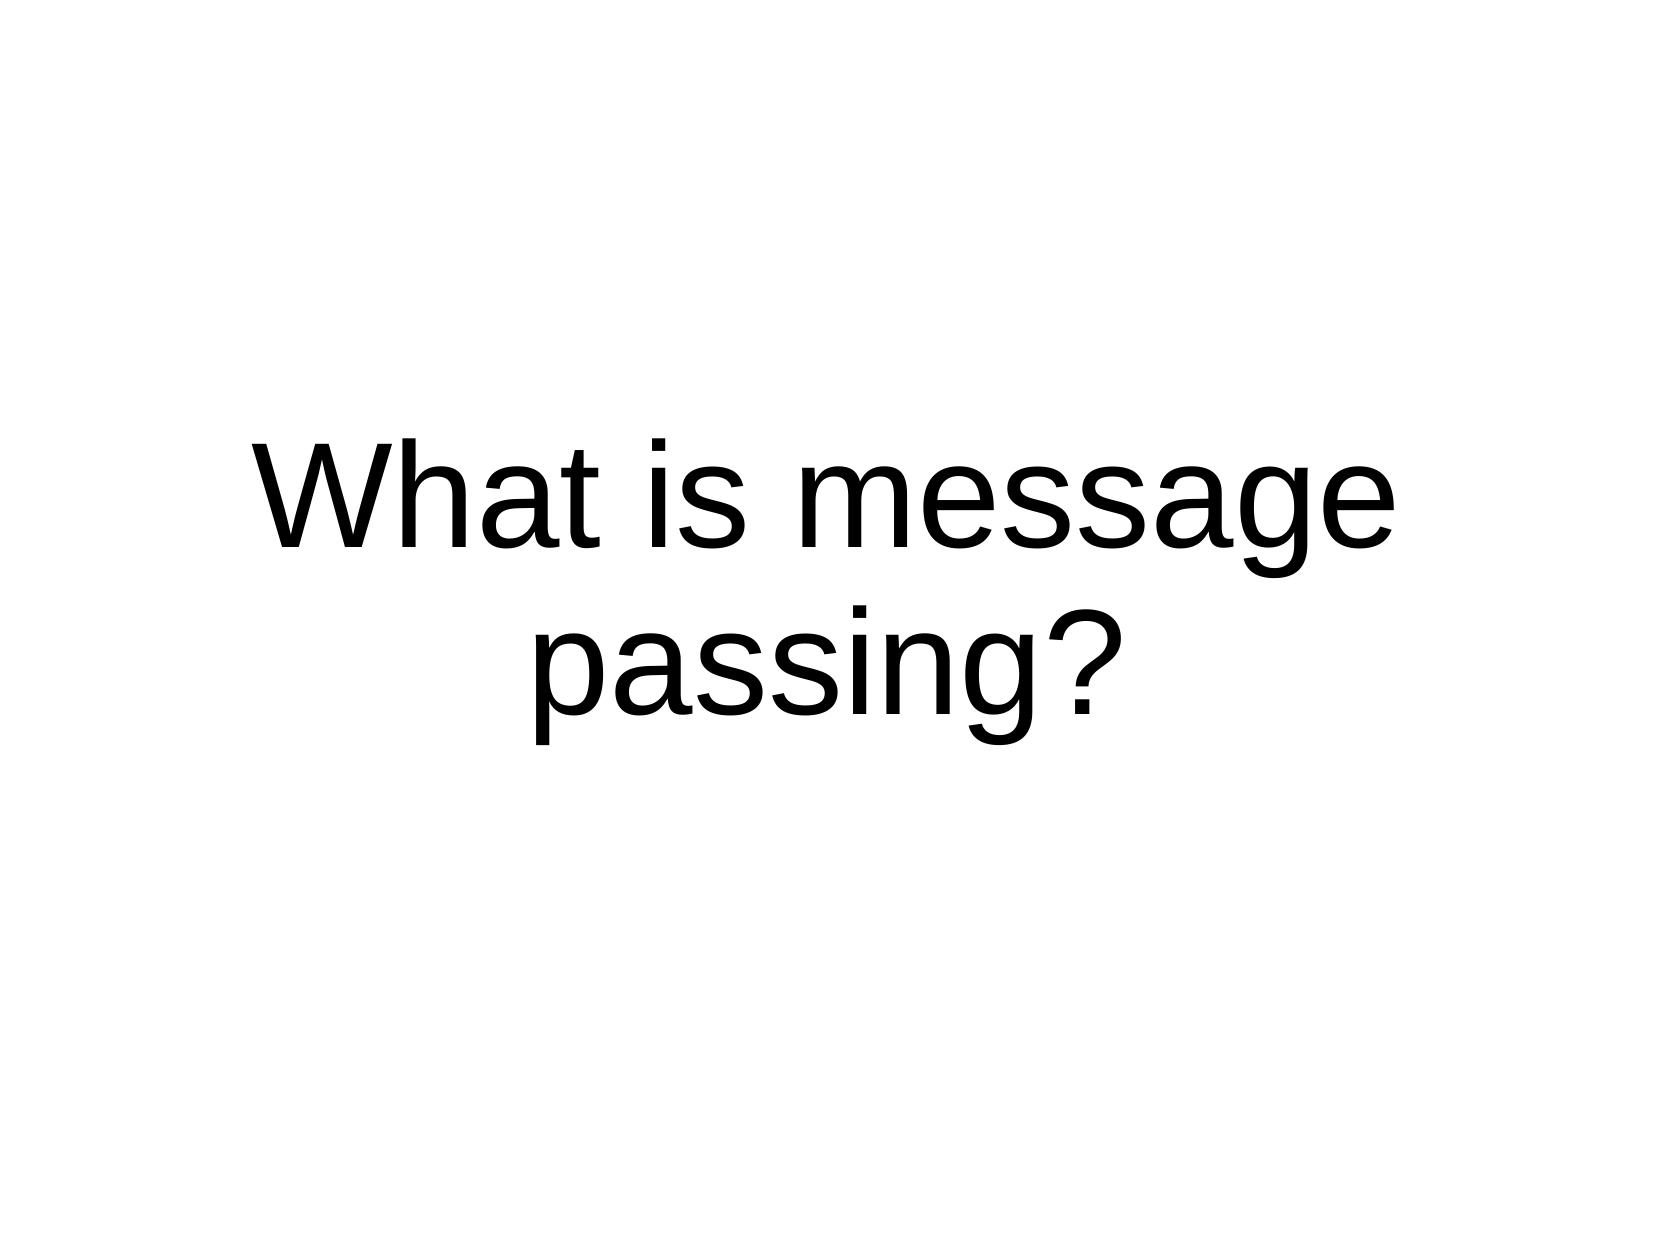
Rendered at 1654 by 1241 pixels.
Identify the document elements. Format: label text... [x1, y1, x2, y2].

subtitle What is message passing? [82, 49, 1571, 1109]
